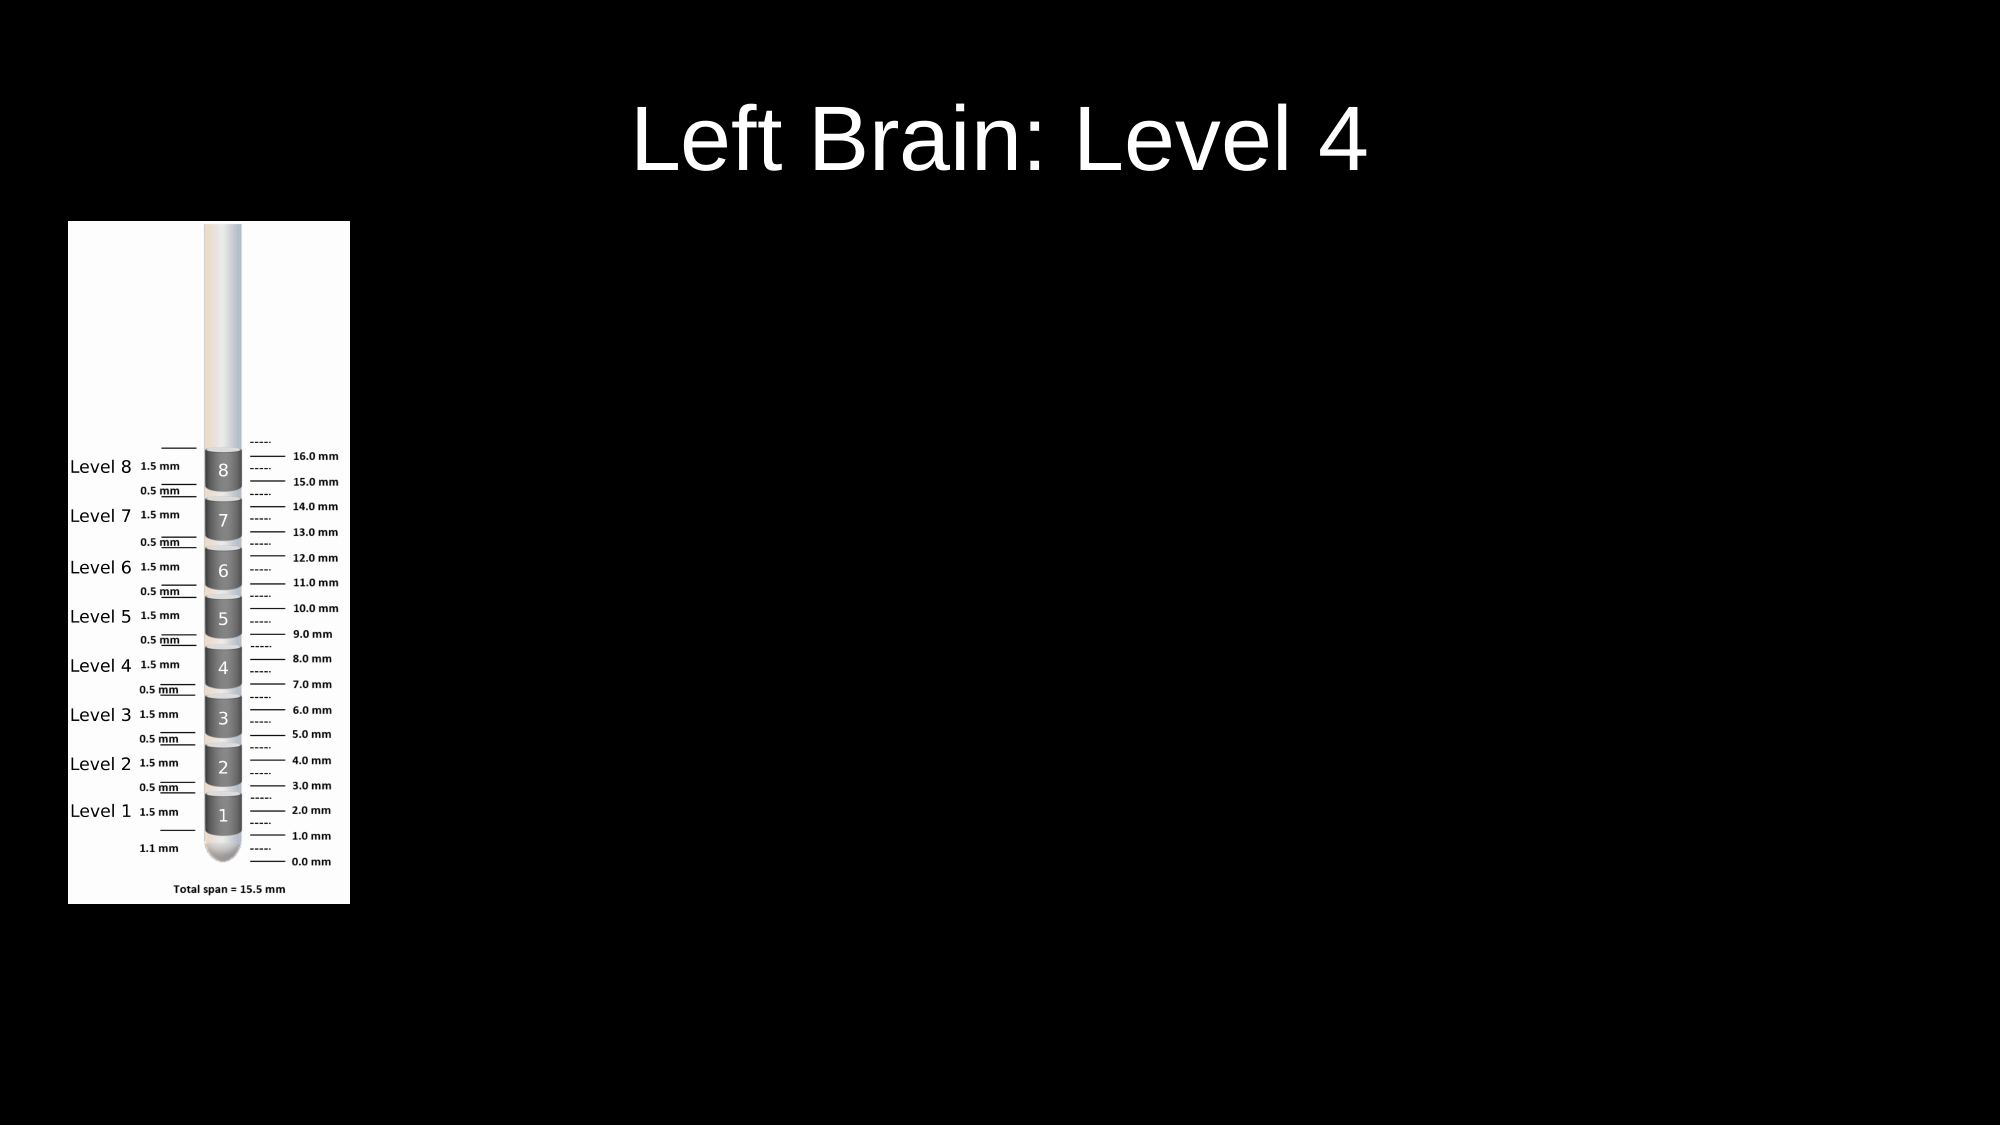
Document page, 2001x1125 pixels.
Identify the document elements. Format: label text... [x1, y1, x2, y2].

title Left Brain: Level 4 [99, 44, 1900, 233]
picture [68, 221, 350, 904]
